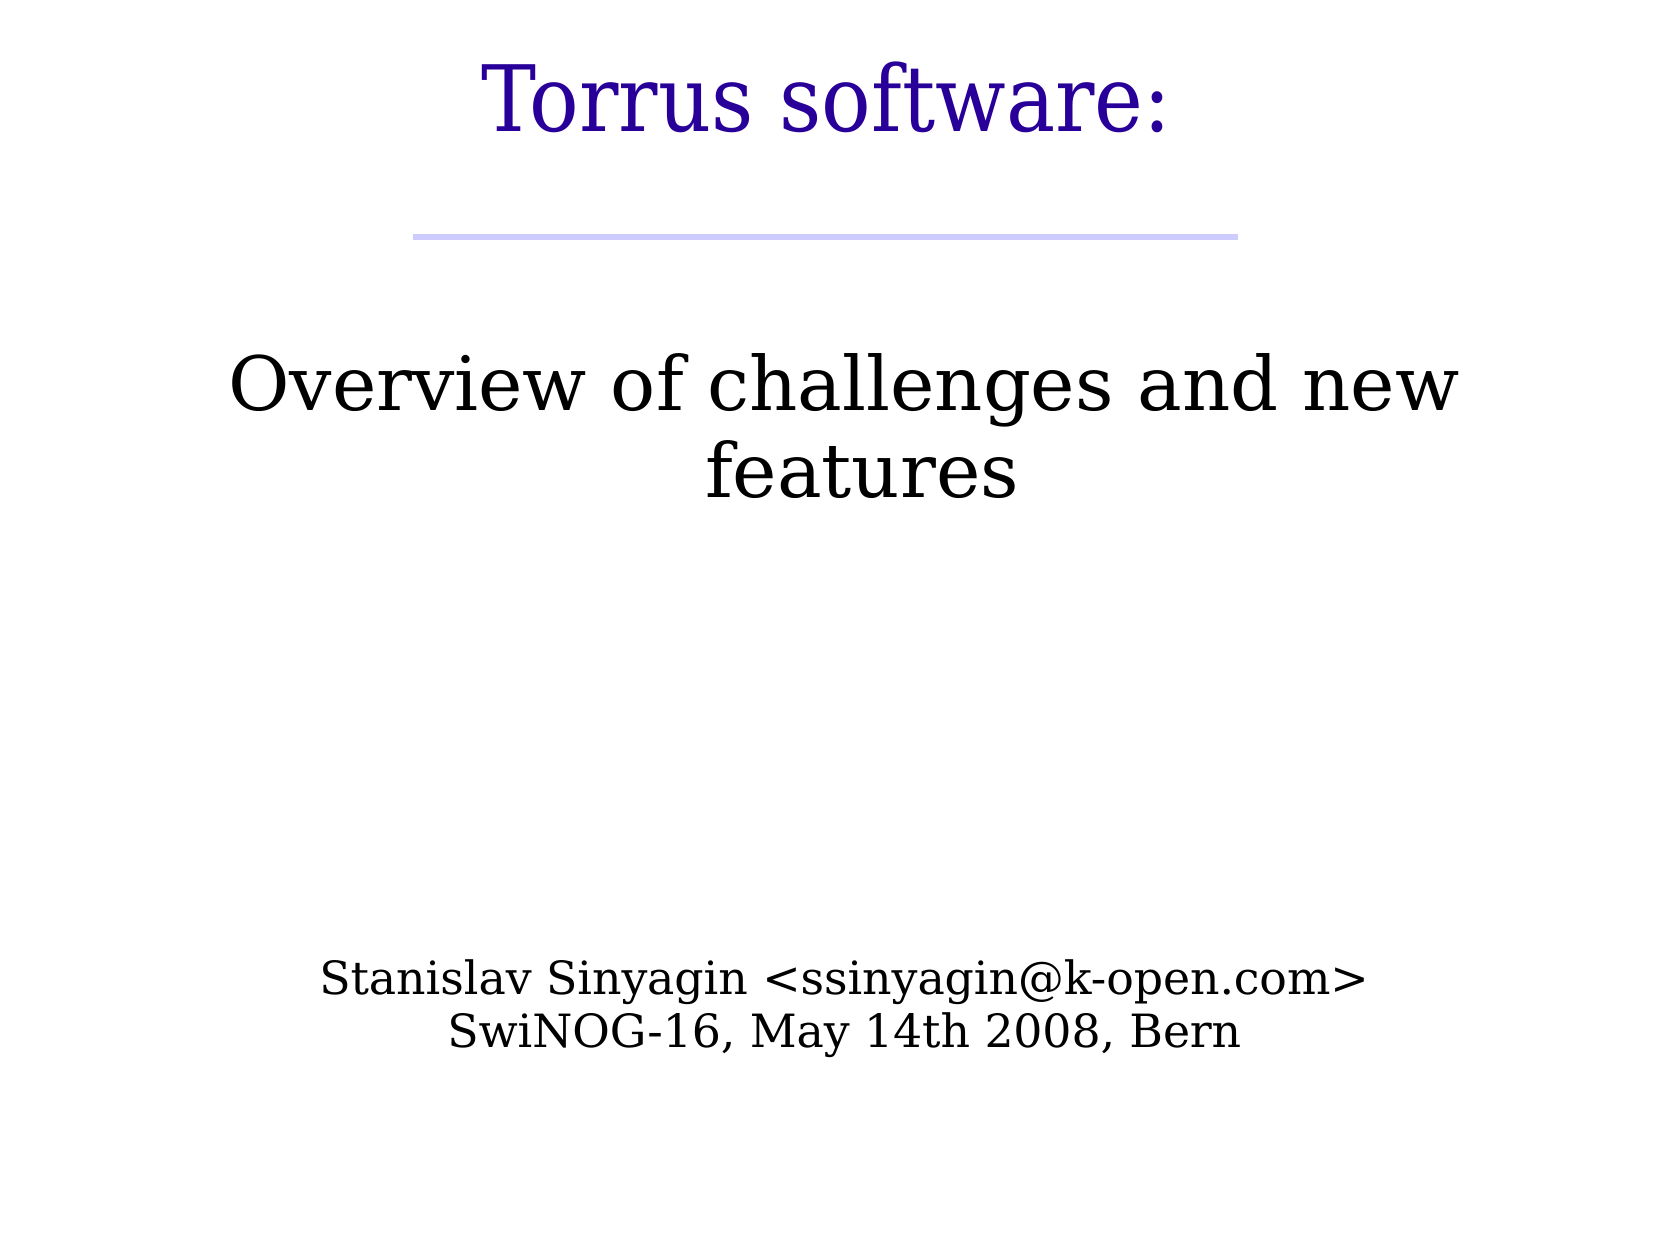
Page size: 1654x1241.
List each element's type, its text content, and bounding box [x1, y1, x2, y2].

subtitle Overview of challenges and new features Stanislav Sinyagin <ssinyagin@k-open.com> SwiNOG-16, May 14th 2008, Bern [82, 340, 1571, 1059]
title Torrus software: [82, 45, 1571, 261]
